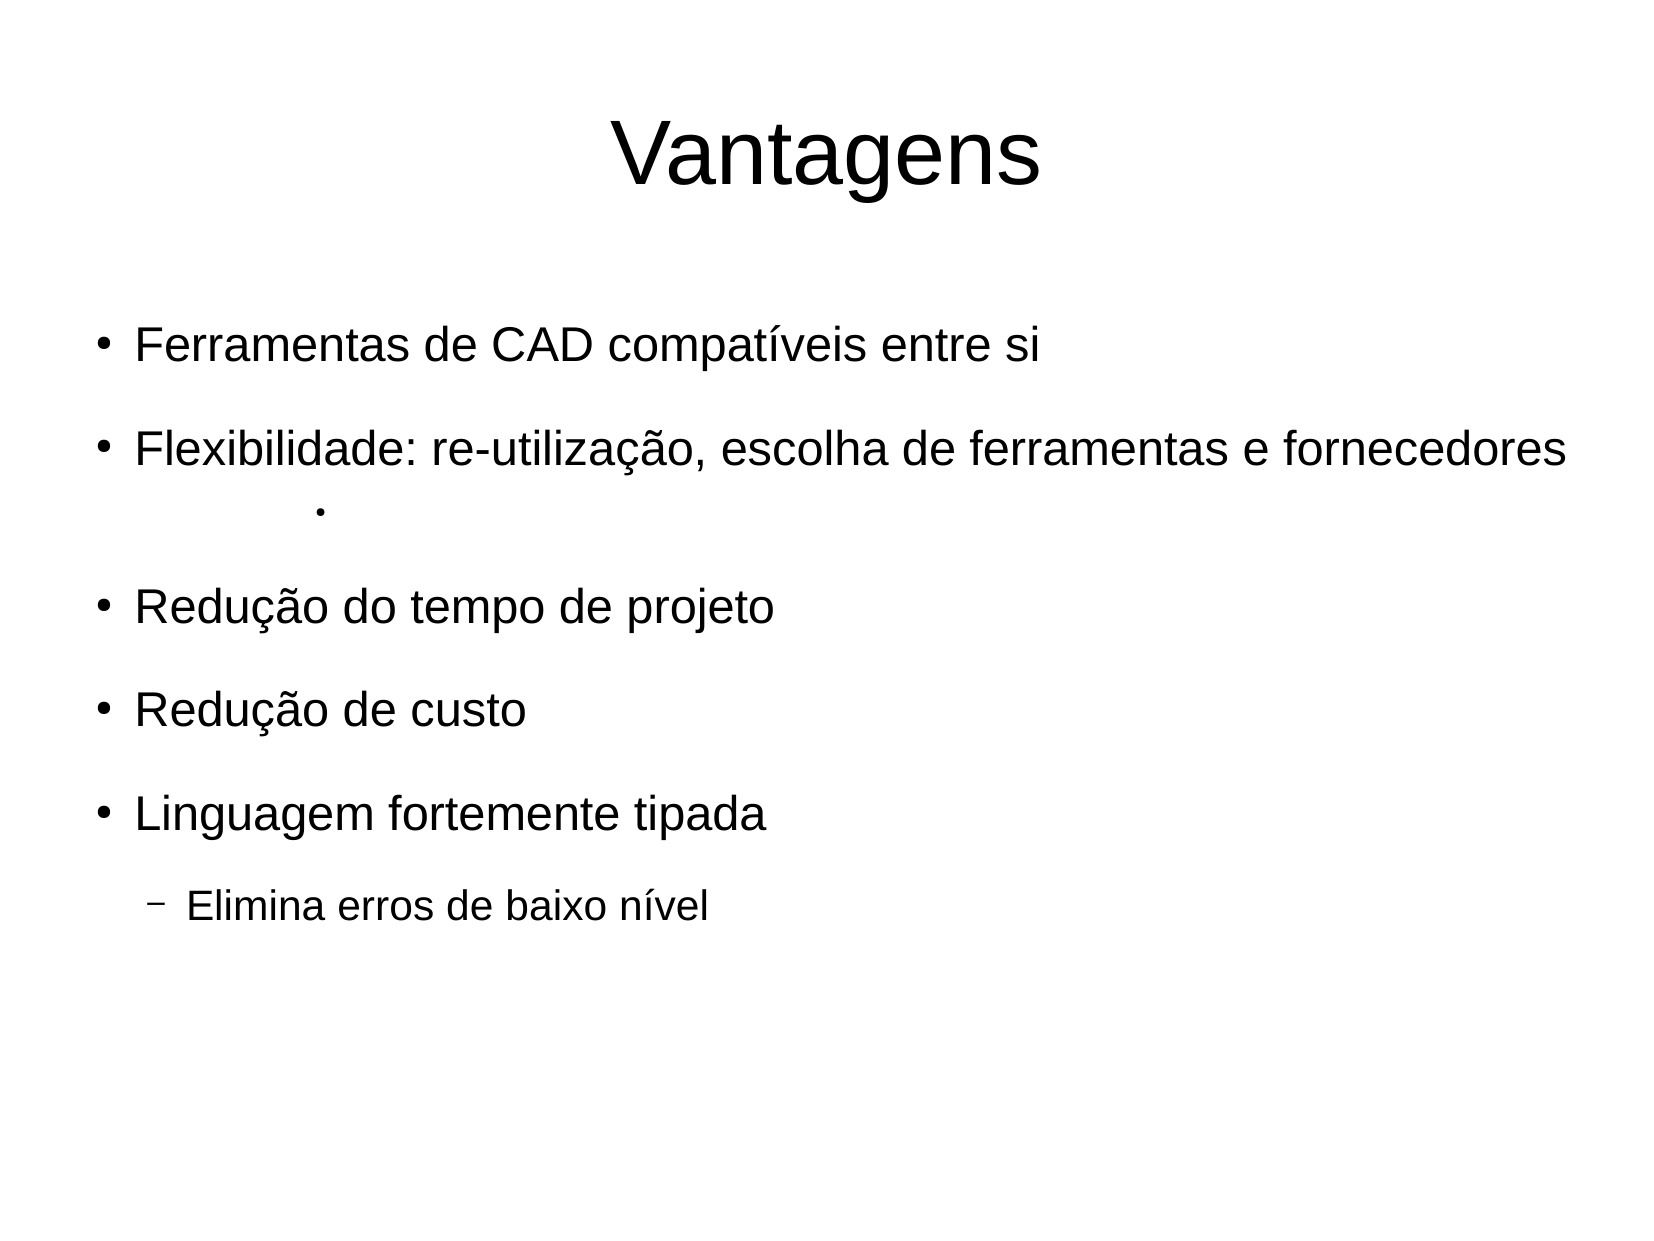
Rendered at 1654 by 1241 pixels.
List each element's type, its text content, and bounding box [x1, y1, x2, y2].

title Vantagens [82, 49, 1571, 257]
list Ferramentas de CAD compatíveis entre si Flexibilidade: re-utilização, escolha de ferramentas e fornecedores Redução do tempo de projeto Redução de custo Linguagem fortemente tipada Elimina erros de baixo nível [82, 290, 1571, 1010]
